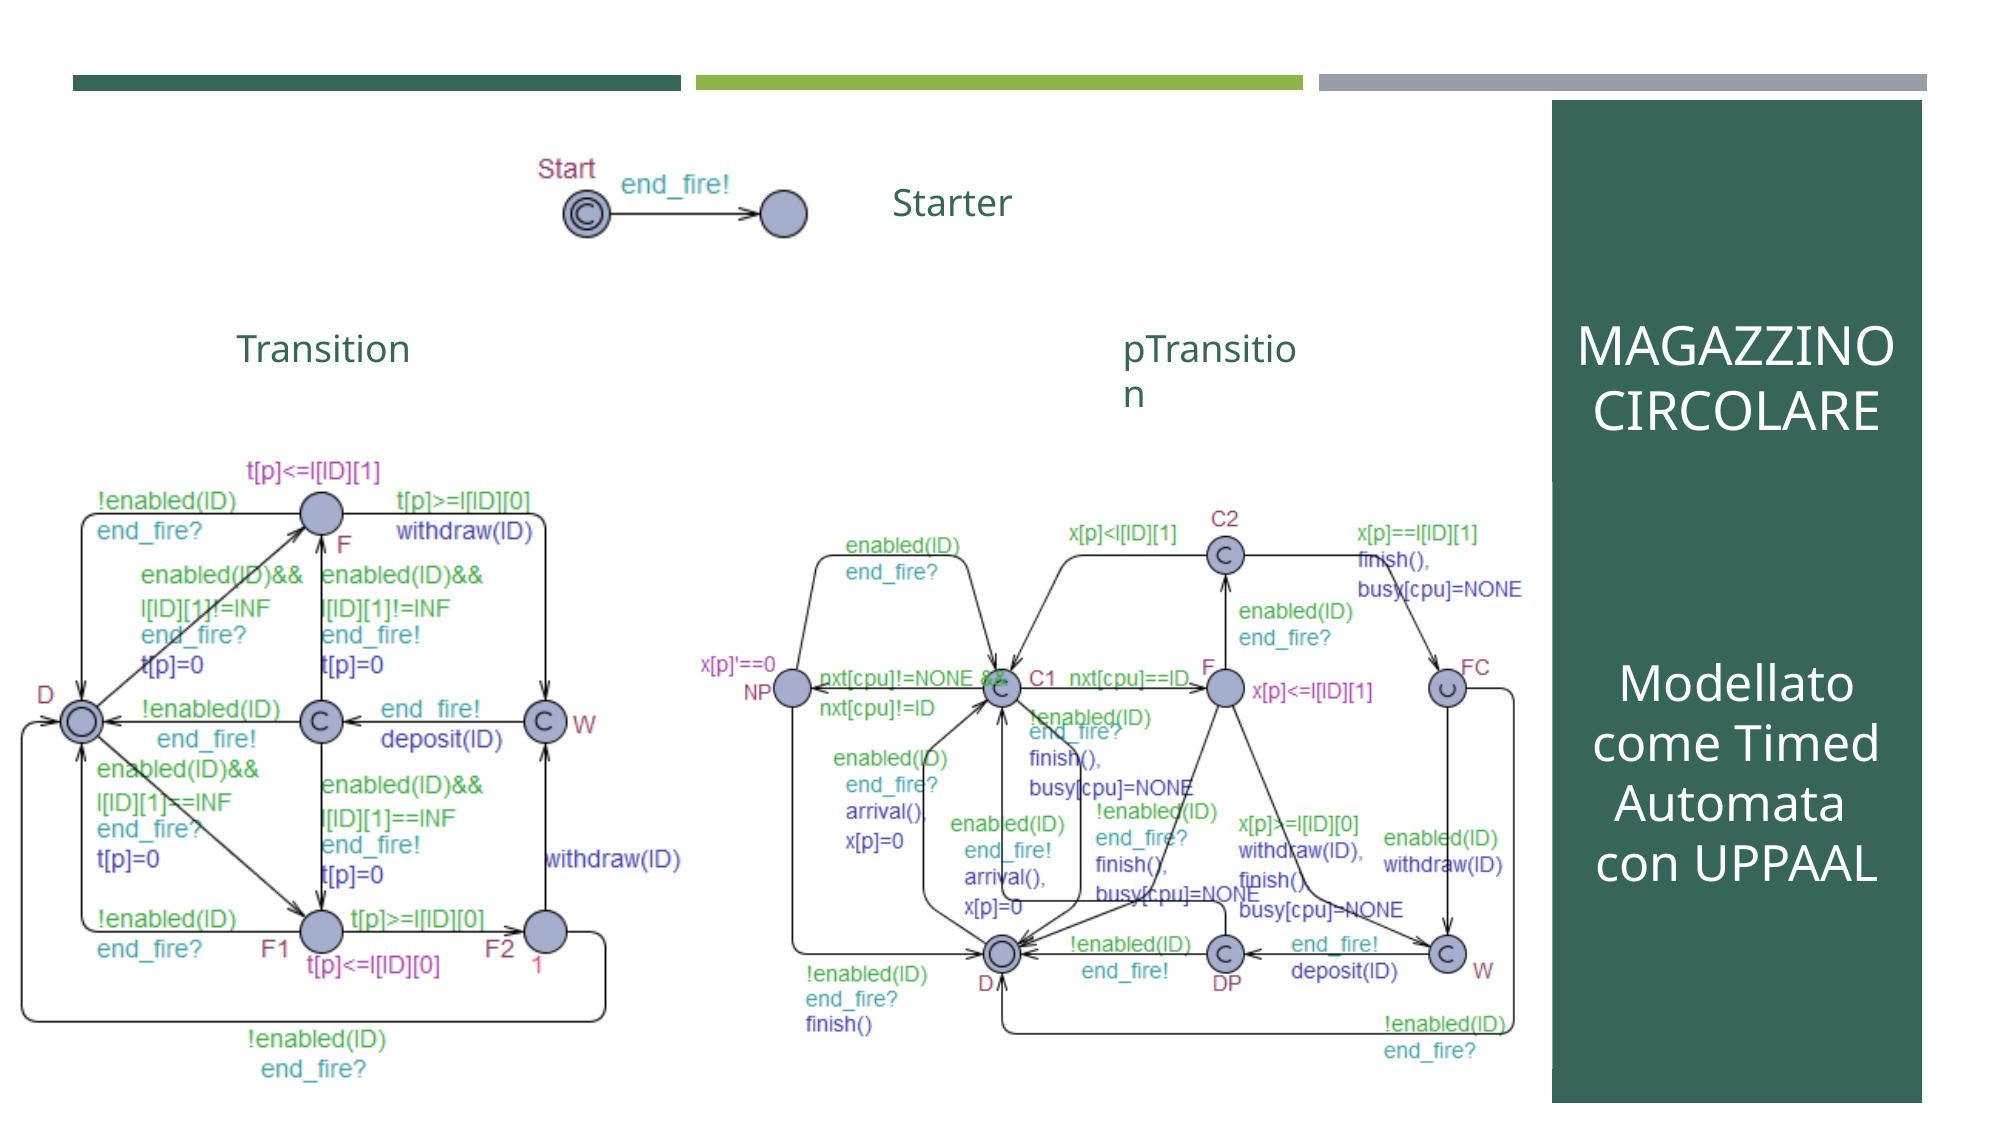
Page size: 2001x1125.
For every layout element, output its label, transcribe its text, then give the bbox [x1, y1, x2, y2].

text_box Transition [221, 317, 435, 379]
text_box pTransition [1107, 317, 1320, 379]
text_box MAGAZZINO CIRCOLARE Modellato come Timed Automata con UPPAAL [1552, 100, 1922, 1103]
picture [14, 446, 1553, 1104]
text_box Starter [877, 171, 1041, 233]
picture [457, 137, 926, 267]
